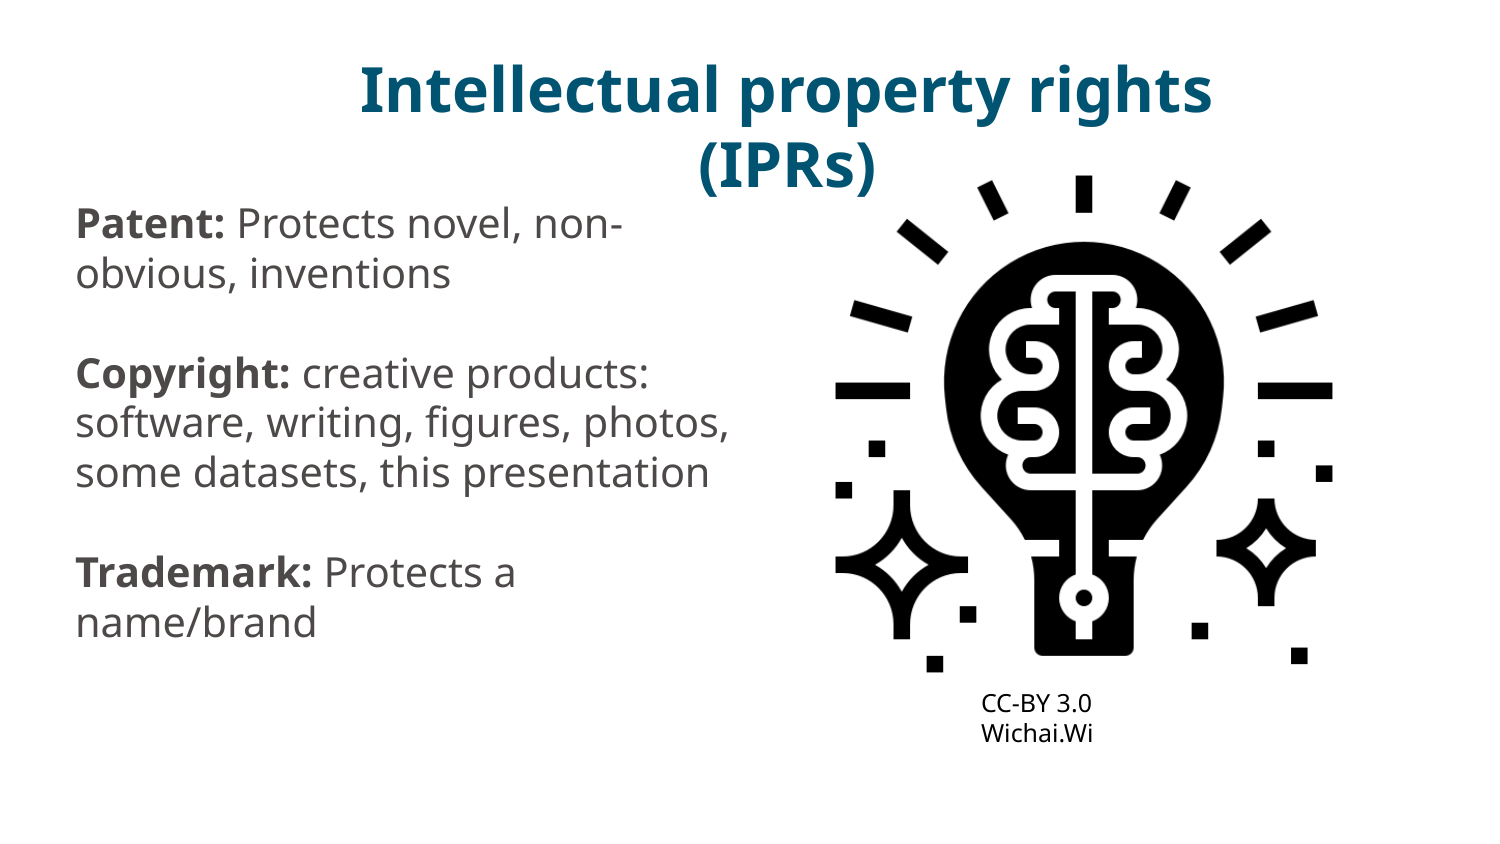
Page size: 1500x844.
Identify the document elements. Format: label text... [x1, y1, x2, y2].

text_box Intellectual property rights (IPRs) [292, 44, 1282, 159]
picture [819, 159, 1349, 689]
text_box Patent: Protects novel, non-obvious, inventions Copyright: creative products: software, writing, figures, photos, some datasets, this presentation Trademark: Protects a name/brand [75, 197, 734, 687]
text_box CC-BY 3.0 Wichai.Wi [969, 682, 1217, 722]
